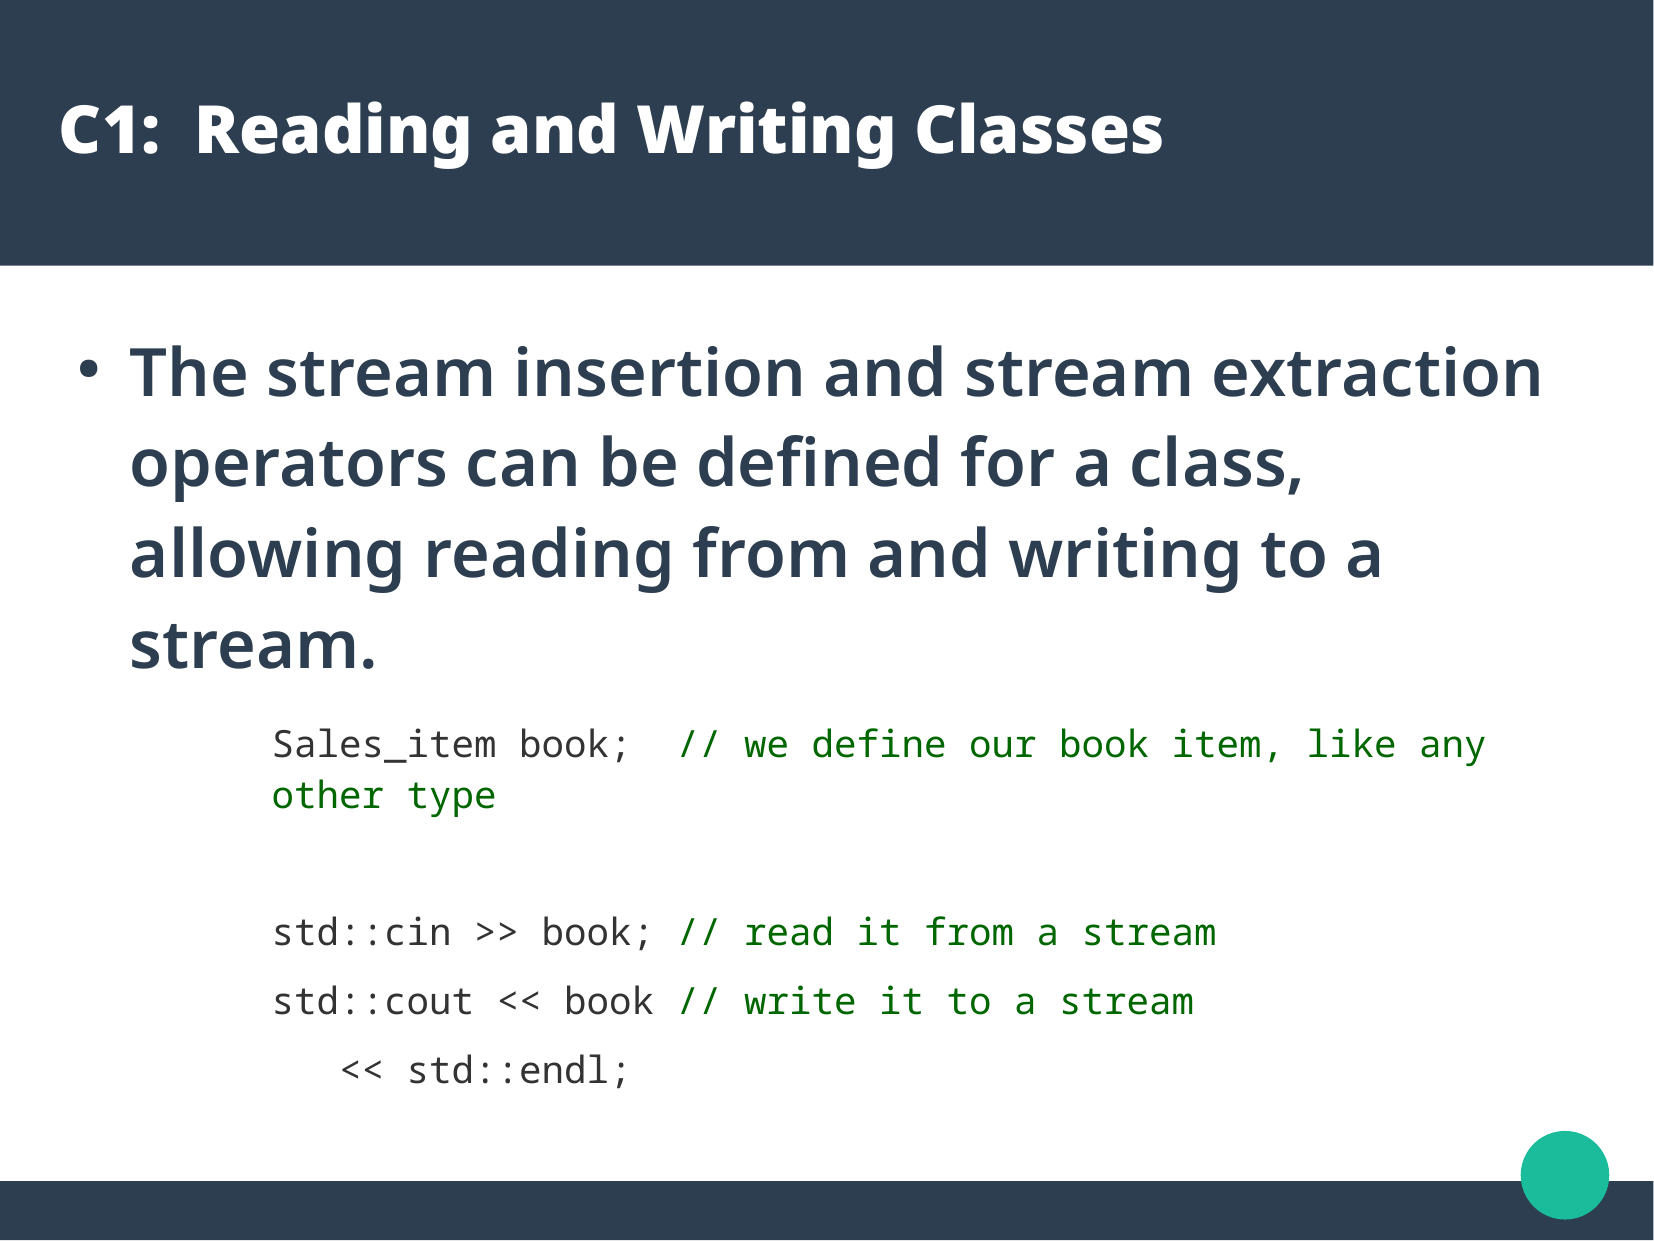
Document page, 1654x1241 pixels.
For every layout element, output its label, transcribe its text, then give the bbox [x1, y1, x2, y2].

list The stream insertion and stream extraction operators can be defined for a class, allowing reading from and writing to a stream. Sales_item book; // we define our book item, like any other type std::cin >> book; // read it from a stream std::cout << book // write it to a stream << std::endl; [59, 324, 1595, 1152]
title C1: Reading and Writing Classes [59, 49, 1595, 207]
